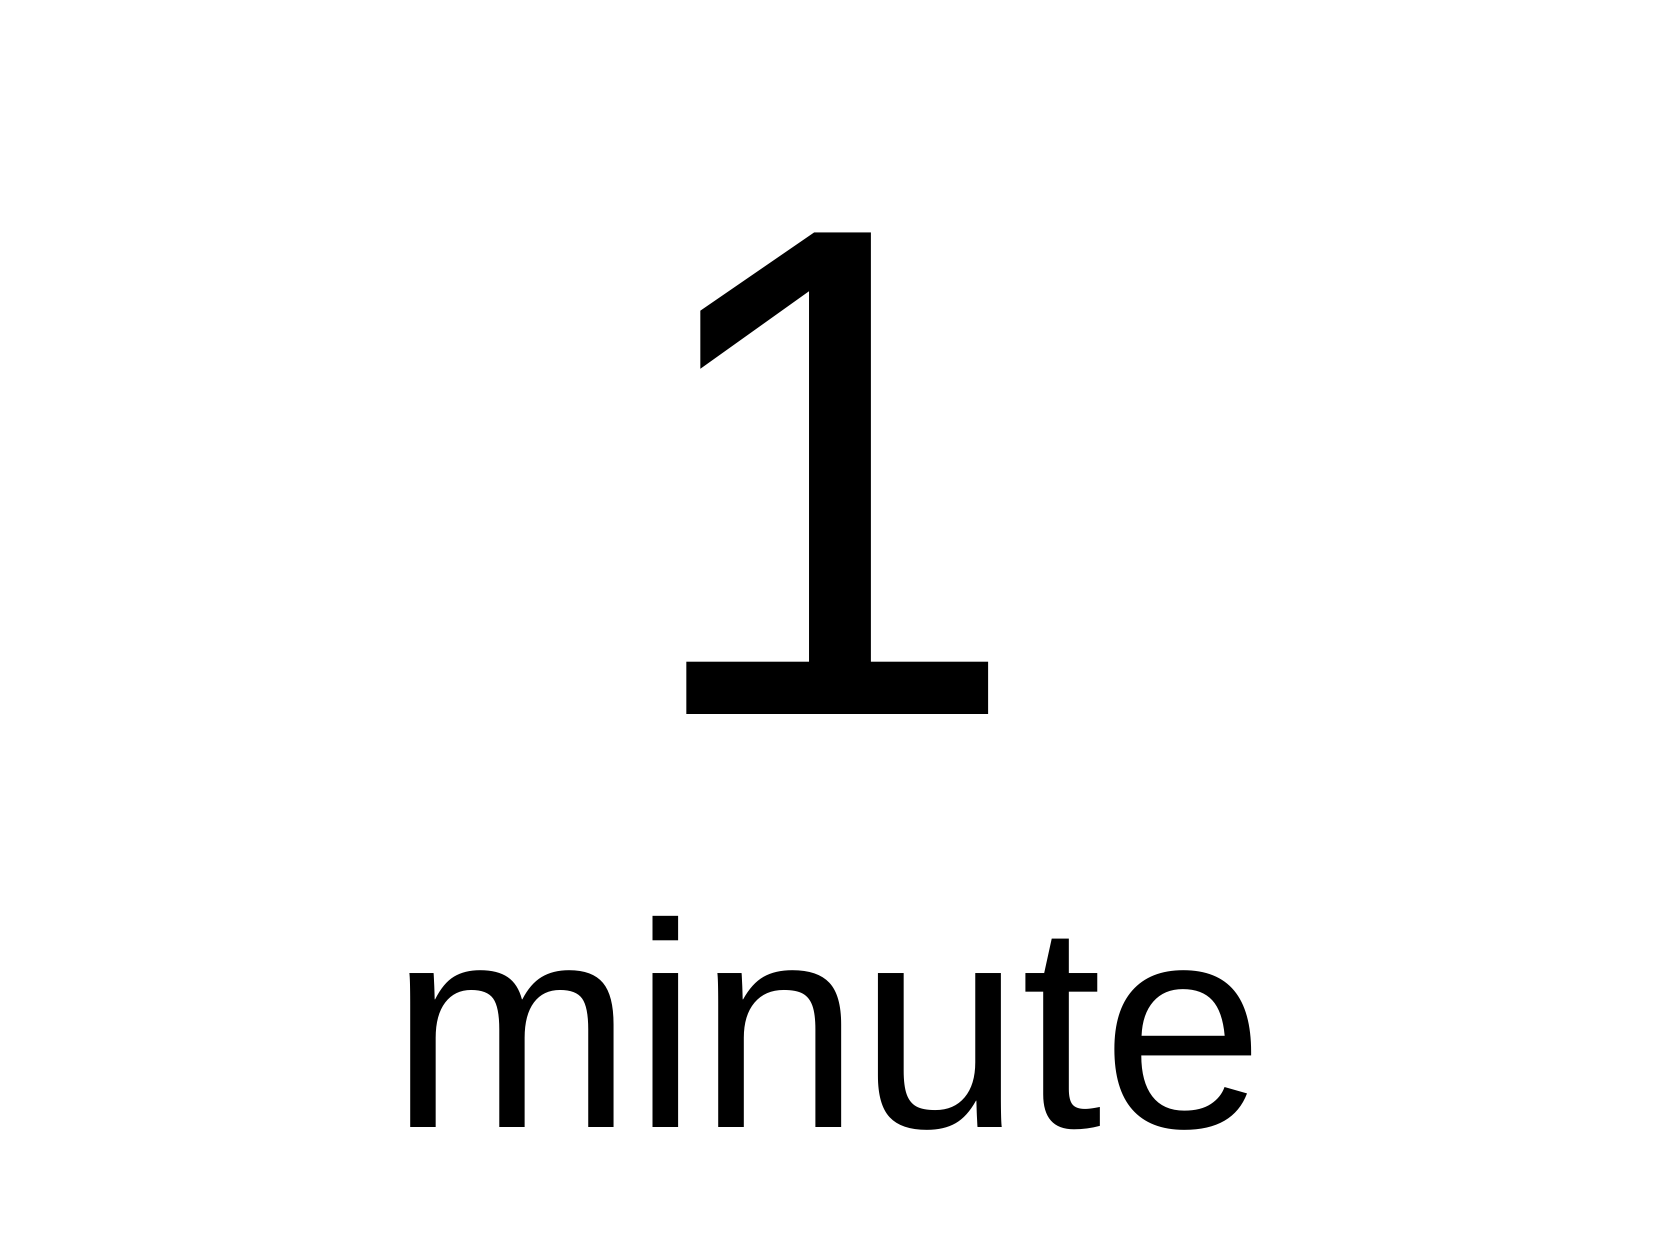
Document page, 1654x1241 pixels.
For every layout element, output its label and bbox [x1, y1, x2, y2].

picture [171, 55, 1485, 1217]
